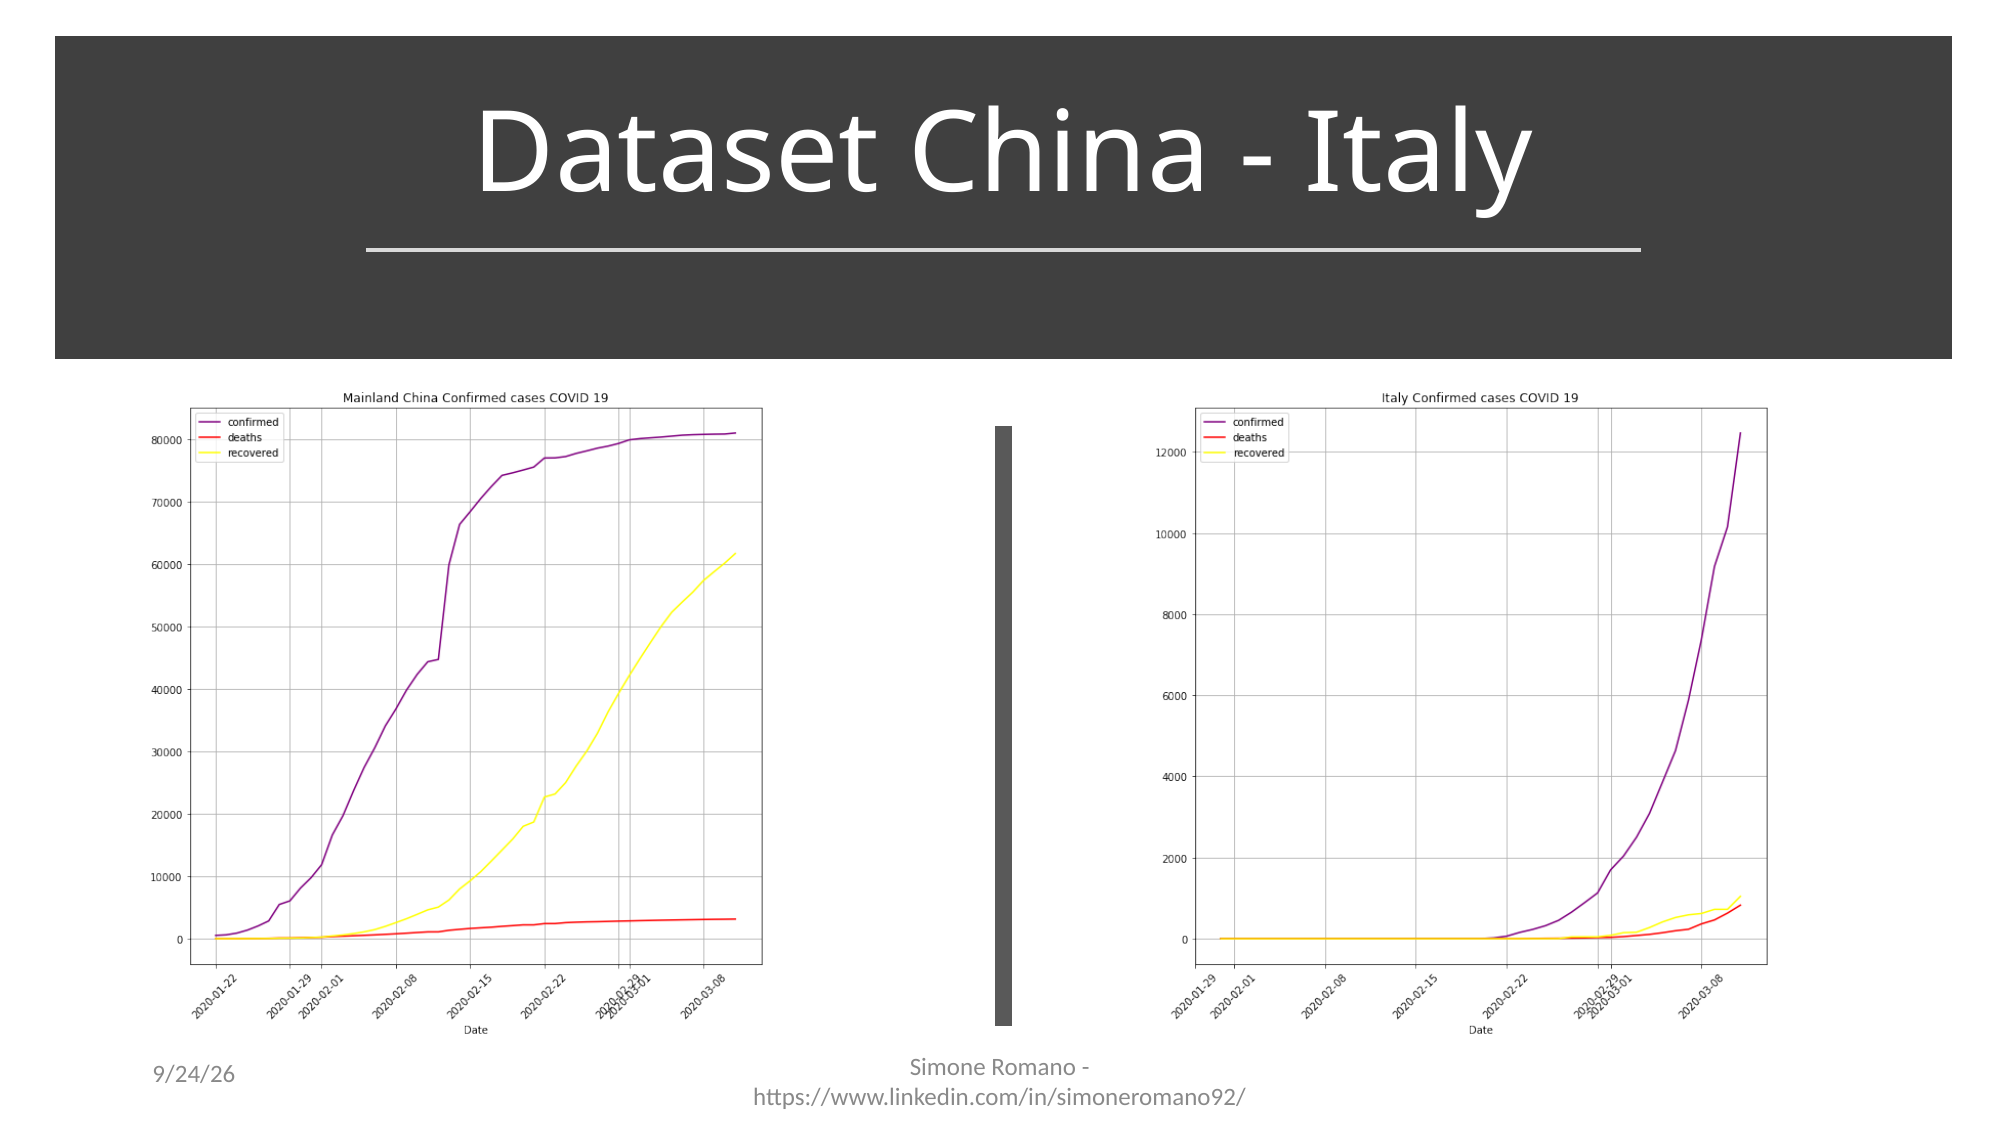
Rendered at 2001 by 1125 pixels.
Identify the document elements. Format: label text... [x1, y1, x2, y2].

text_box [137, 1042, 588, 1103]
picture [143, 385, 772, 1042]
title Dataset China - Italy [89, 71, 1918, 224]
picture [1148, 385, 1777, 1042]
text_box Simone Romano - https://www.linkedin.com/in/simoneromano92/ [662, 1042, 1338, 1103]
text_box [65, 46, 1942, 349]
